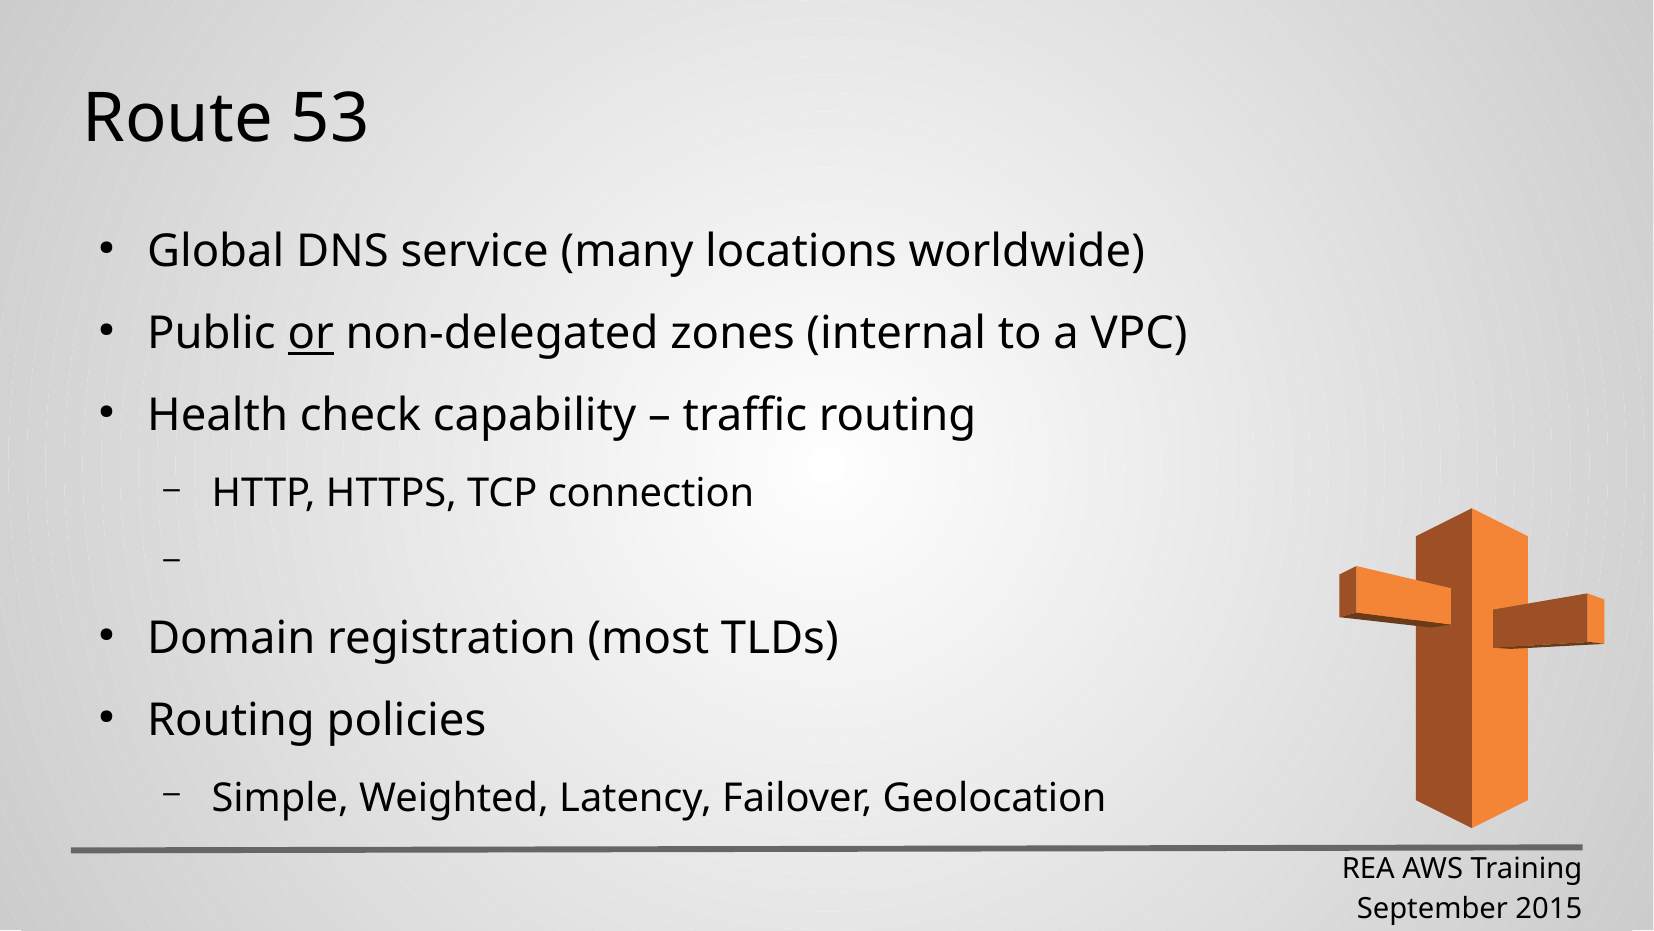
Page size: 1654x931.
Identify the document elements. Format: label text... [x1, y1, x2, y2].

picture [1251, 448, 1654, 898]
title Route 53 [82, 37, 1571, 193]
list Global DNS service (many locations worldwide) Public or non-delegated zones (internal to a VPC) Health check capability – traffic routing HTTP, HTTPS, TCP connection Domain registration (most TLDs) Routing policies Simple, Weighted, Latency, Failover, Geolocation [82, 217, 1571, 827]
